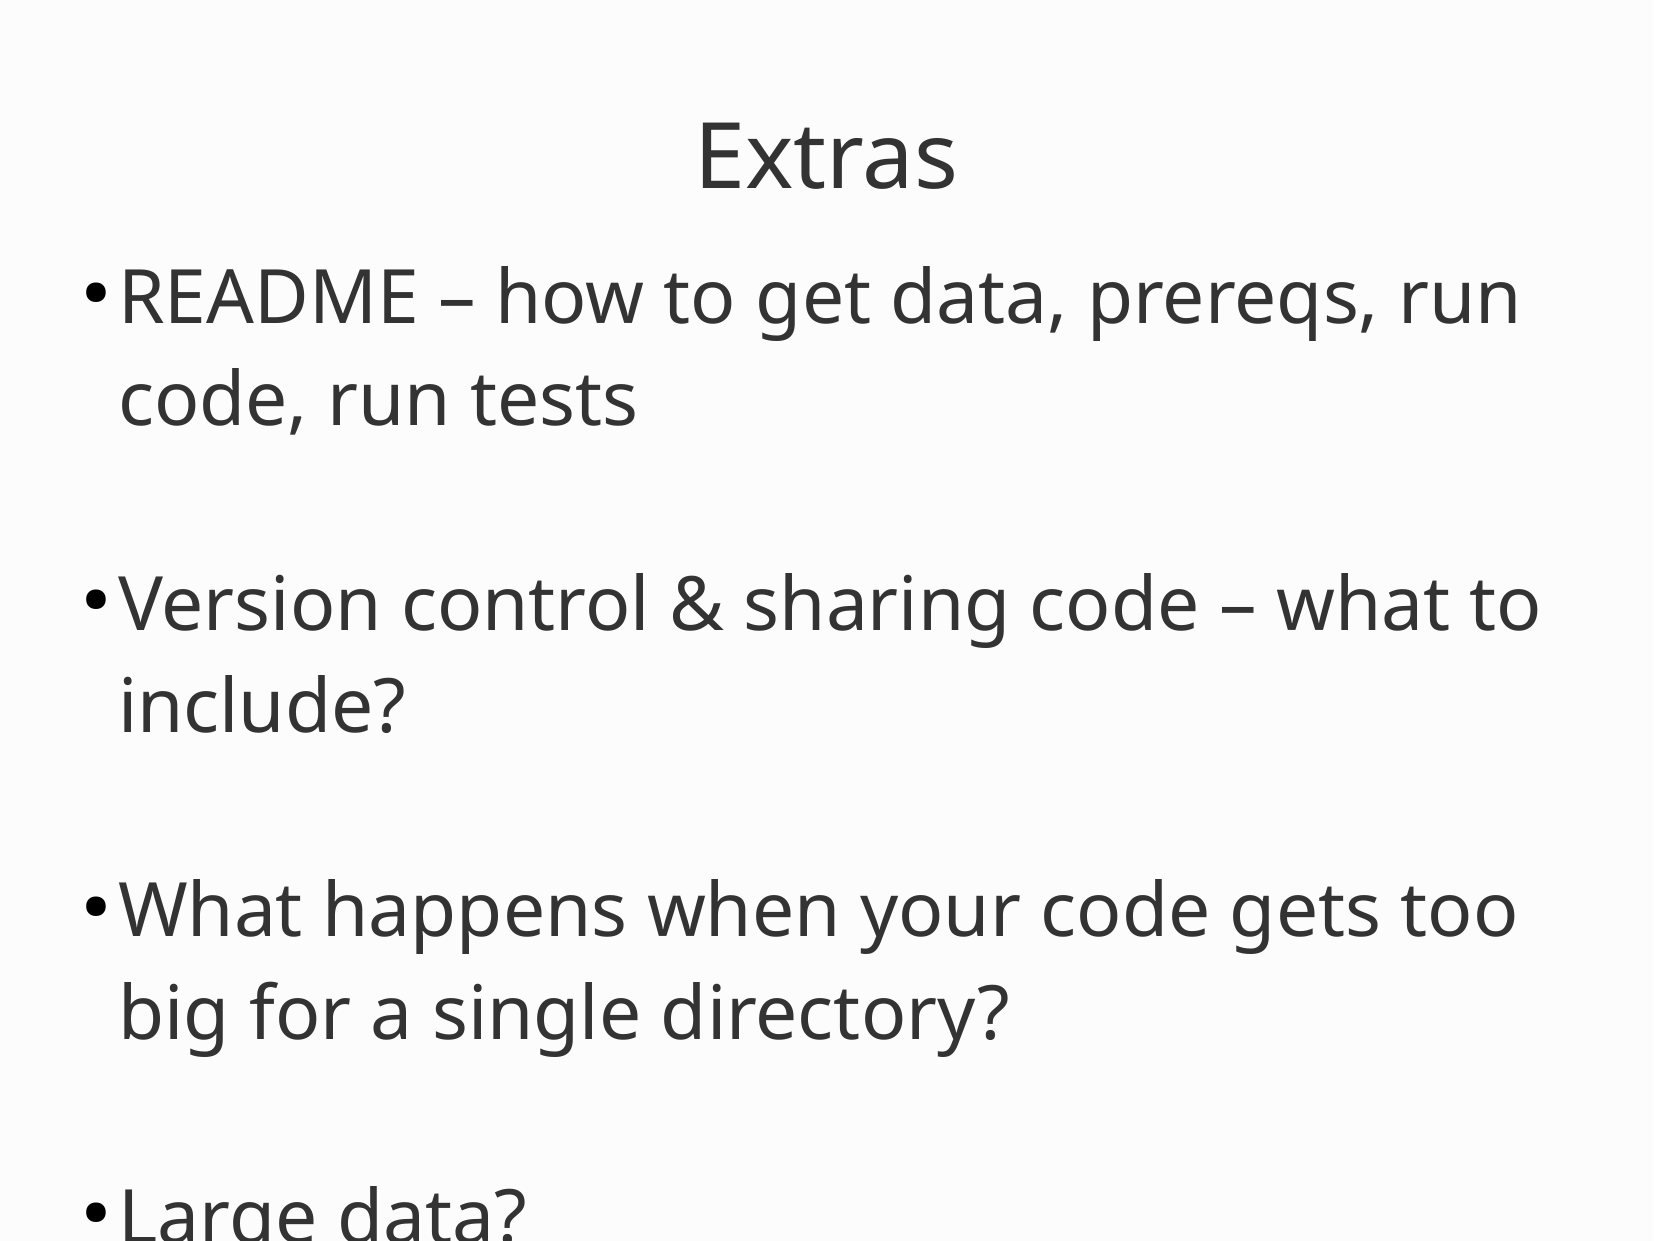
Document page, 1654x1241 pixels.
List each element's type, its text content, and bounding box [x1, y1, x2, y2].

title Extras [82, 49, 1571, 243]
subtitle README – how to get data, prereqs, run code, run tests Version control & sharing code – what to include? What happens when your code gets too big for a single directory? Large data? [82, 243, 1571, 1186]
